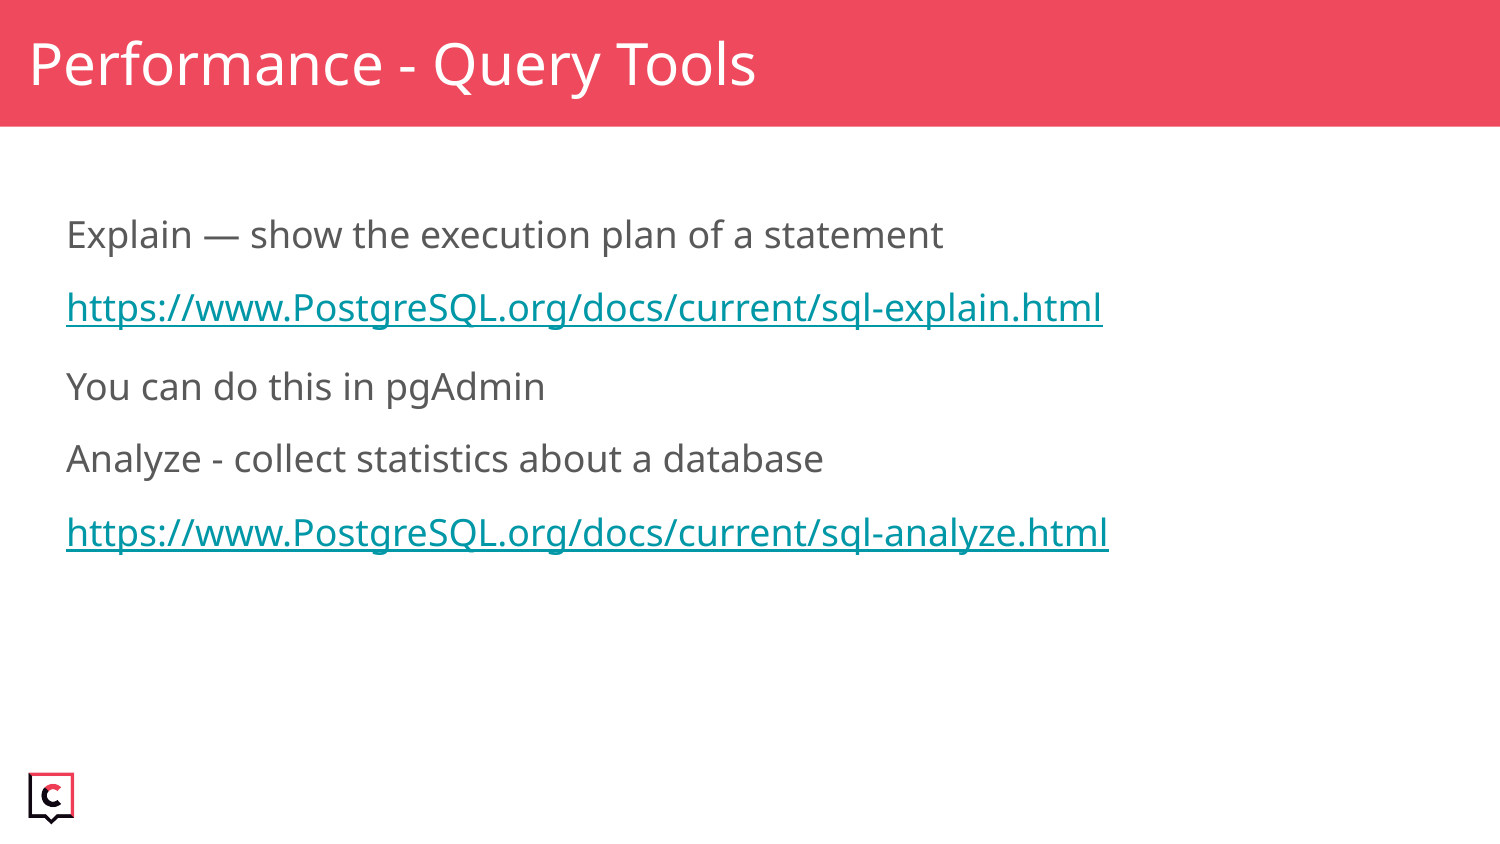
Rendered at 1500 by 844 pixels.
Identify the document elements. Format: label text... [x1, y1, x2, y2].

title Performance - Query Tools [13, 12, 1412, 107]
picture [19, 764, 82, 830]
list Explain — show the execution plan of a statement https://www.PostgreSQL.org/docs/current/sql-explain.html You can do this in pgAdmin Analyze - collect statistics about a database https://www.PostgreSQL.org/docs/current/sql-analyze.html [51, 189, 1449, 750]
